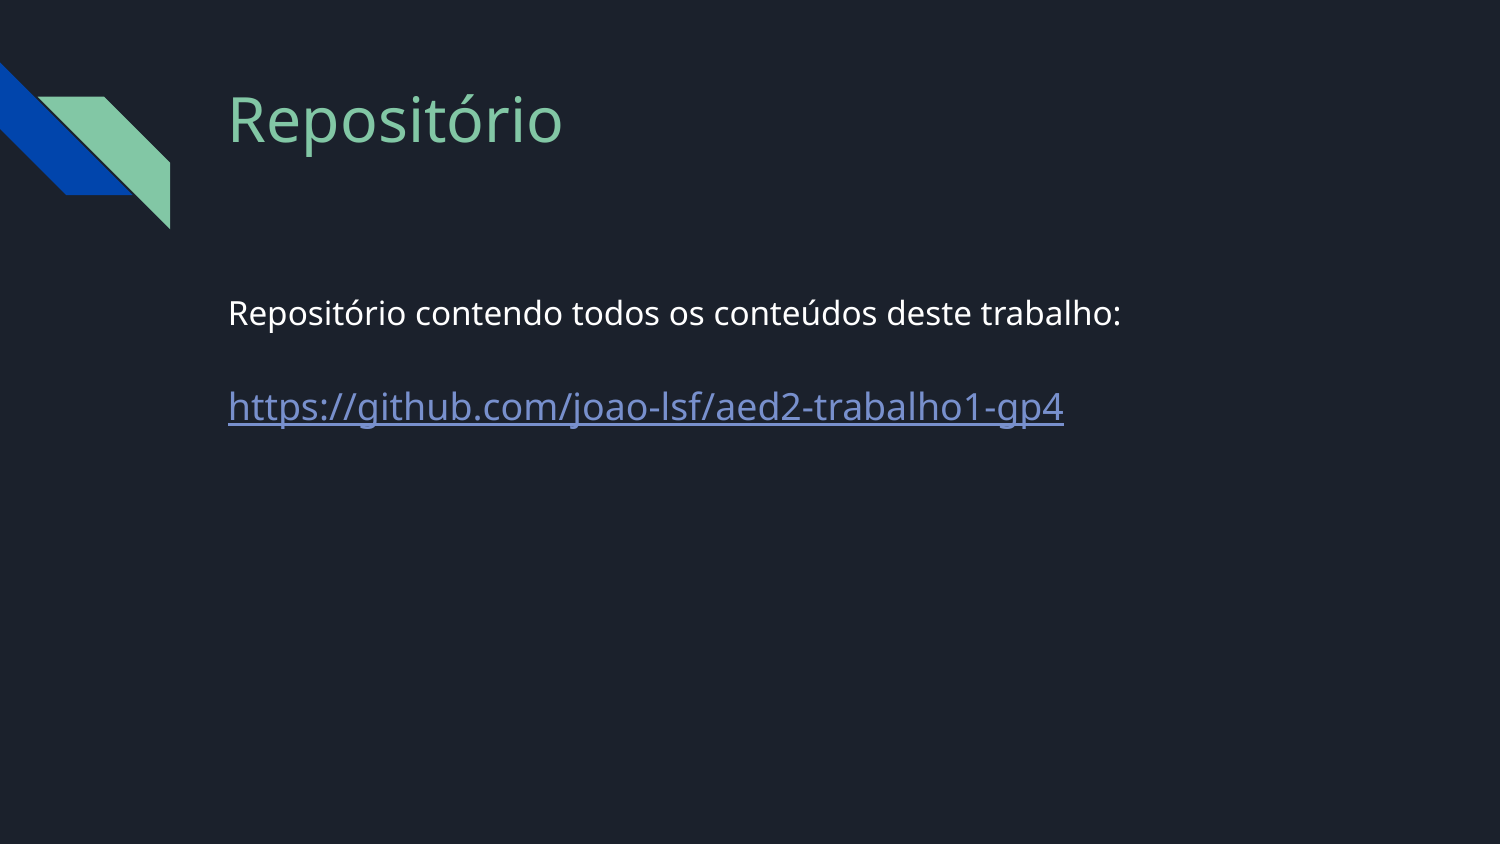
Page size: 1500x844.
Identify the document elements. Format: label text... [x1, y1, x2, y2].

title Repositório [212, 64, 1368, 215]
list Repositório contendo todos os conteúdos deste trabalho: https://github.com/joao-lsf/aed2-trabalho1-gp4 [212, 257, 1368, 735]
